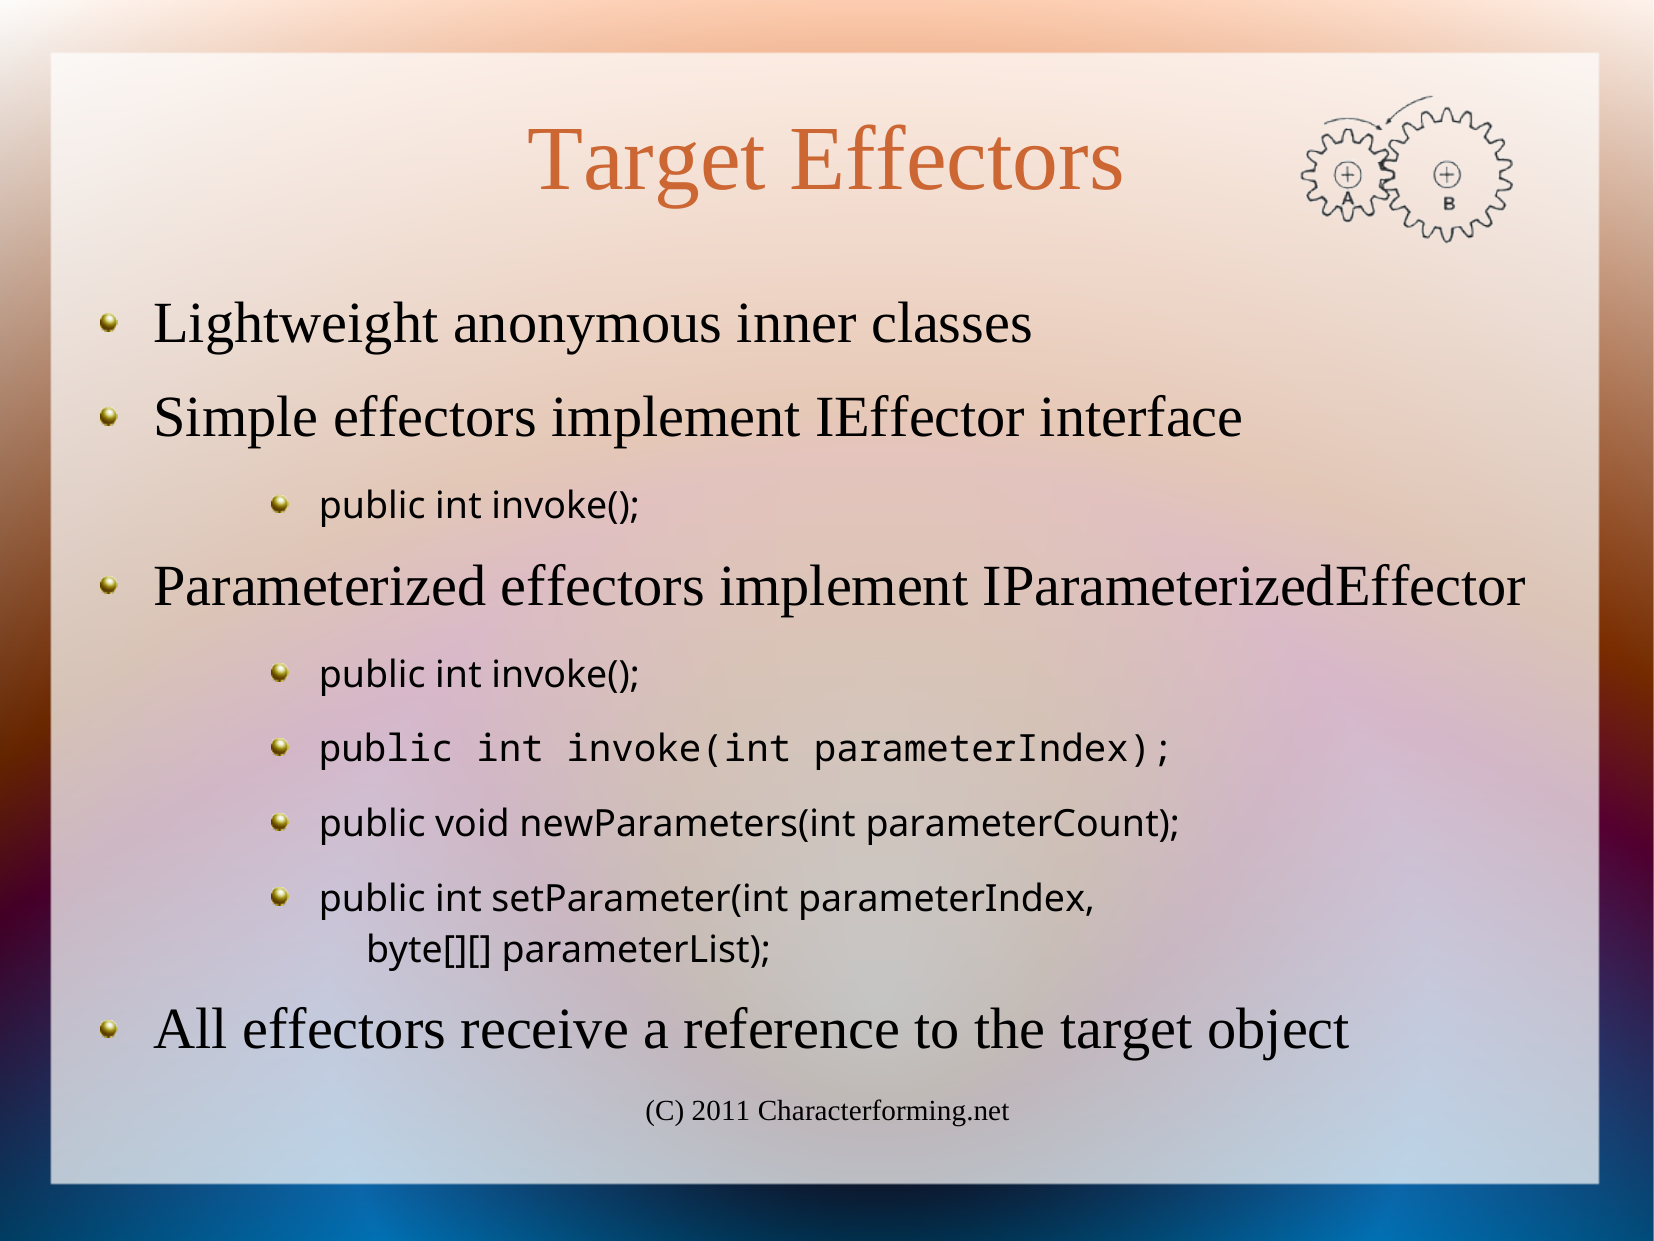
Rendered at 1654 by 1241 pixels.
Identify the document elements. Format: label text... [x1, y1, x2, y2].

title Target Effectors [82, 55, 1571, 263]
picture [0, 0, 1654, 1241]
list Lightweight anonymous inner classes Simple effectors implement IEffector interface public int invoke(); Parameterized effectors implement IParameterizedEffector public int invoke(); public int invoke(int parameterIndex); public void newParameters(int parameterCount); public int setParameter(int parameterIndex, byte[][] parameterList); All effectors receive a reference to the target object [82, 290, 1571, 1109]
